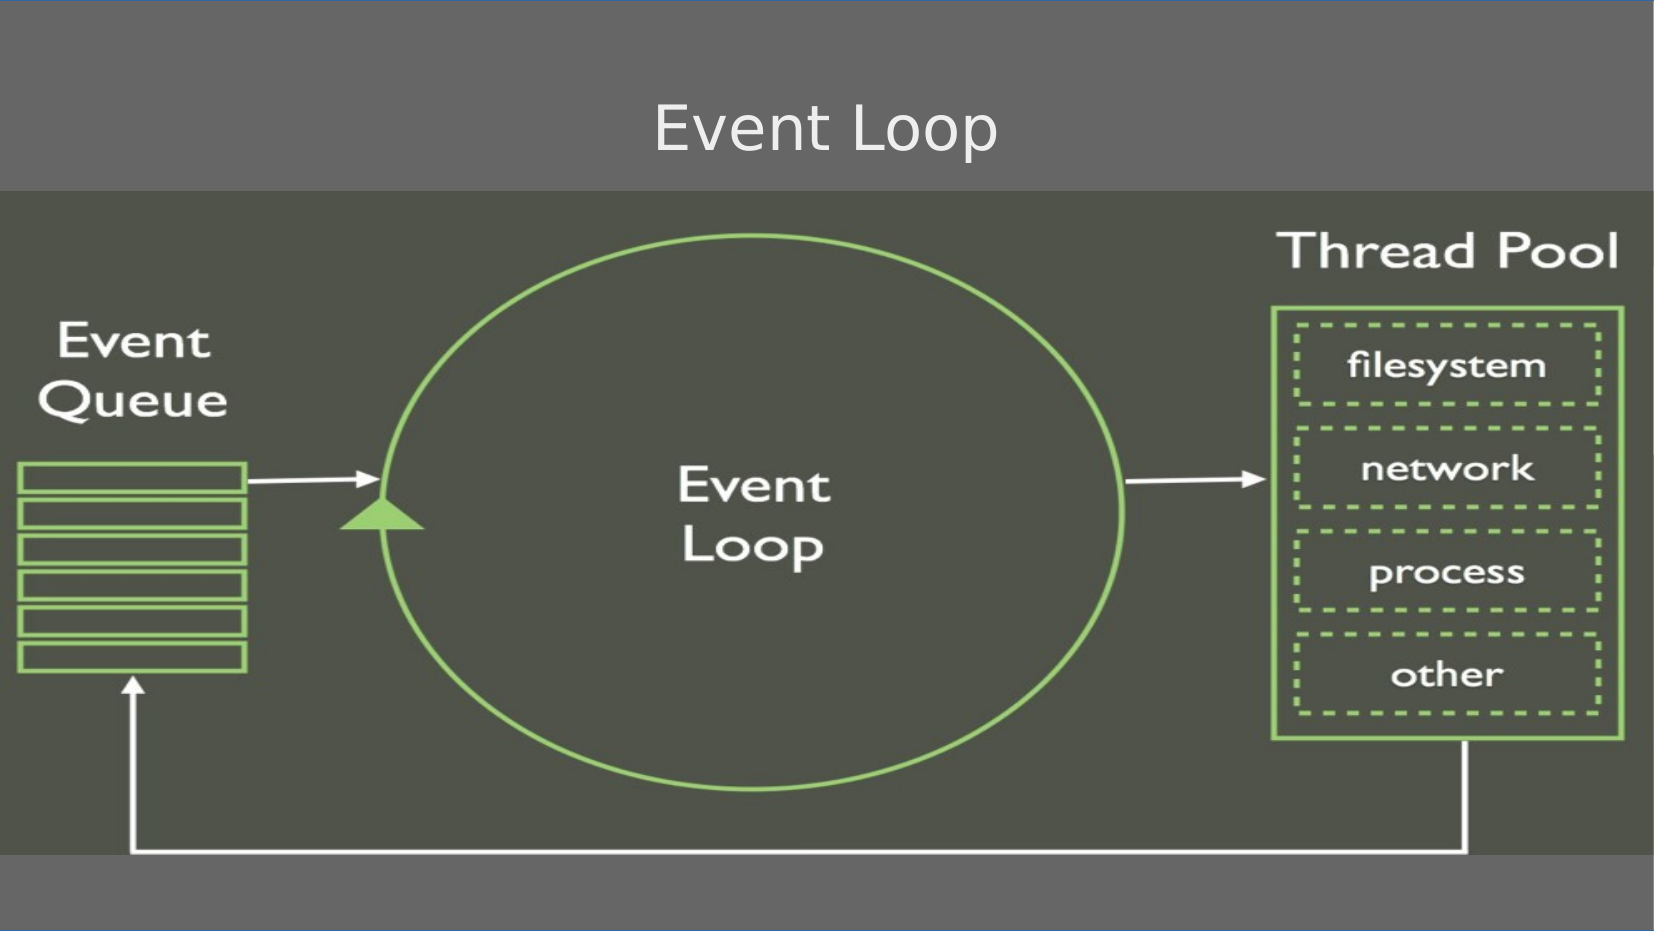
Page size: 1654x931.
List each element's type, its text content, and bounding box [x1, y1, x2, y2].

text_box [0, 0, 1654, 191]
text_box [0, 856, 1654, 931]
picture [0, 191, 1654, 856]
title Event Loop [114, 54, 1539, 191]
